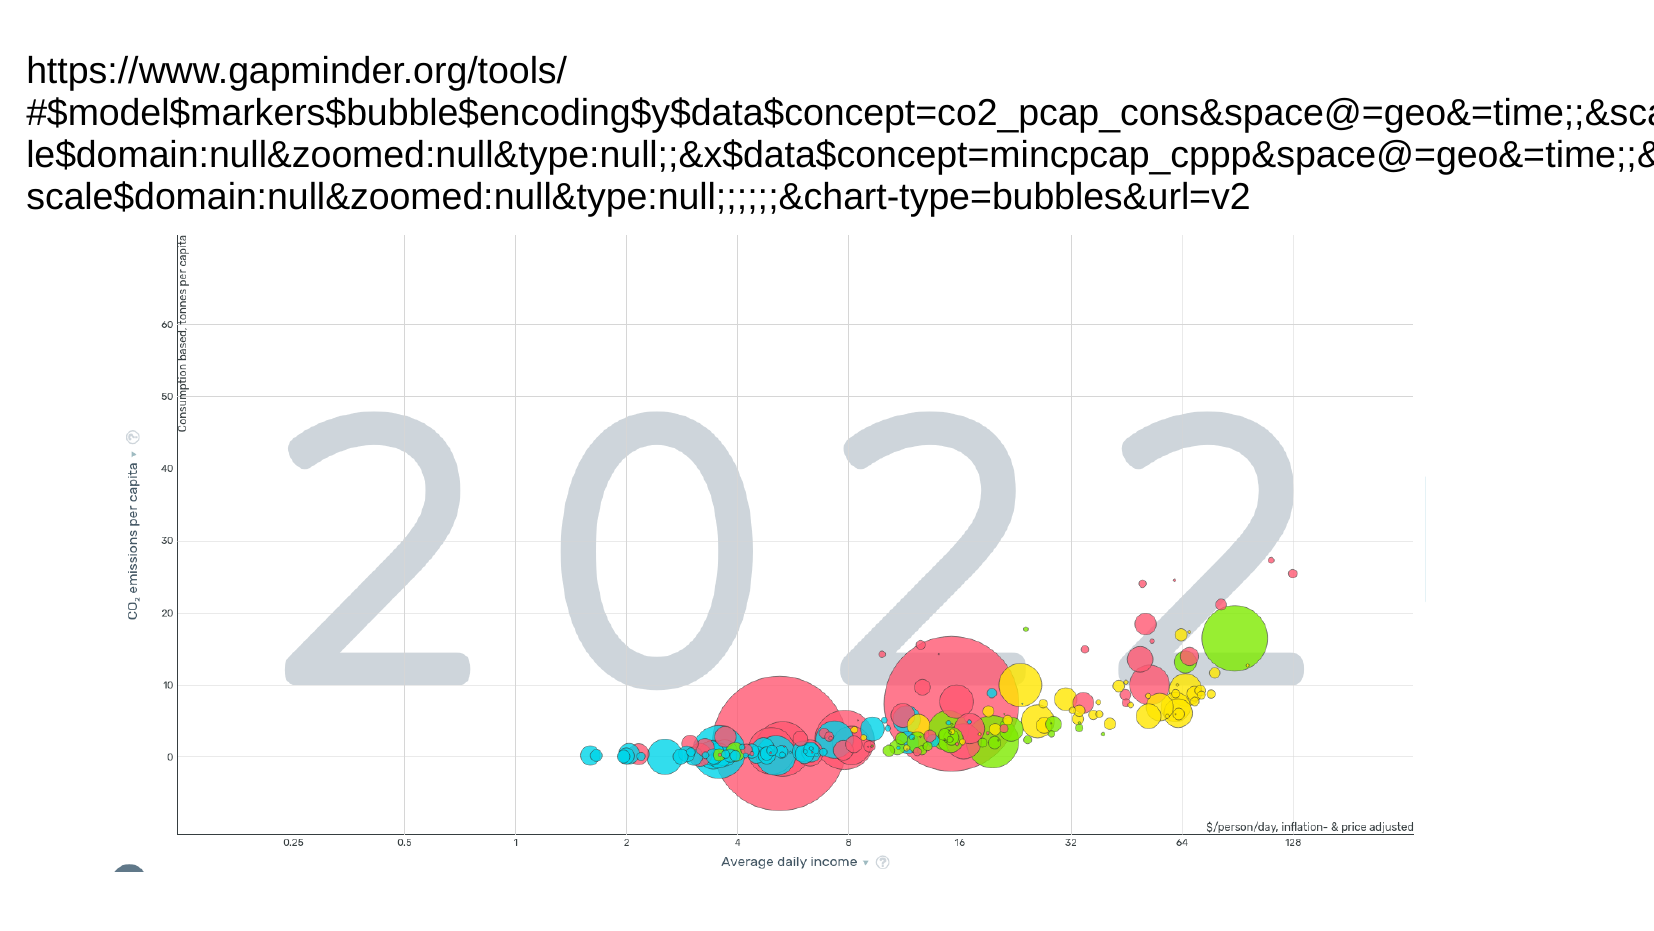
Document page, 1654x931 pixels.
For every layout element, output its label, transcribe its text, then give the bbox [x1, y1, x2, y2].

picture [107, 225, 1426, 872]
text_box https://www.gapminder.org/tools/#$model$markers$bubble$encoding$y$data$concept=co2_pcap_cons&space@=geo&=time;;&scale$domain:null&zoomed:null&type:null;;&x$data$concept=mincpcap_cppp&space@=geo&=time;;&scale$domain:null&zoomed:null&type:null;;;;;;&chart-type=bubbles&url=v2 [11, 42, 1654, 226]
